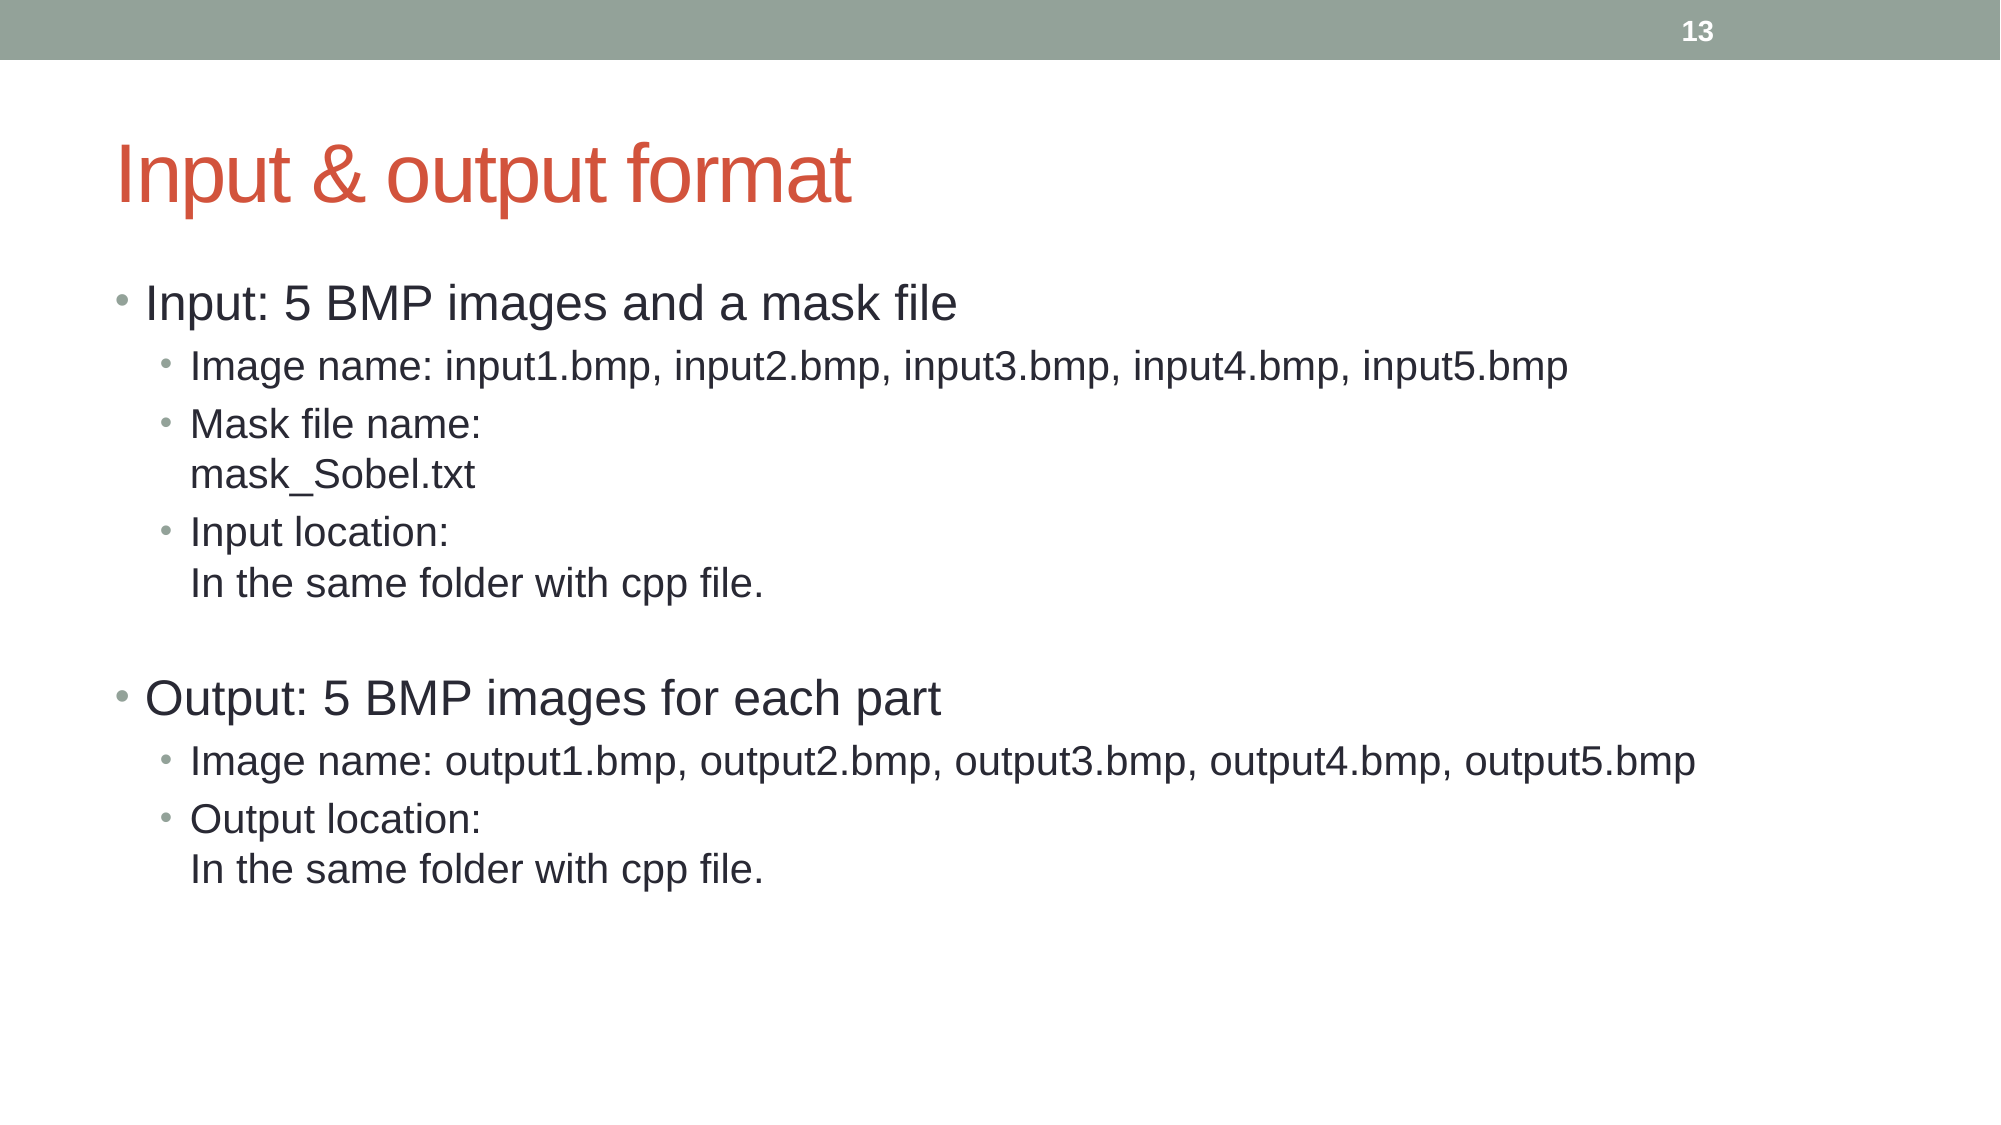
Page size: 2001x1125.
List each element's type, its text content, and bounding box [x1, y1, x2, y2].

title Input & output format [99, 87, 1900, 250]
slide_number <number> [1666, 3, 1900, 57]
list Input: 5 BMP images and a mask file Image name: input1.bmp, input2.bmp, input3.bmp, input4.bmp, input5.bmp Mask file name: mask_Sobel.txt Input location: In the same folder with cpp file. Output: 5 BMP images for each part Image name: output1.bmp, output2.bmp, output3.bmp, output4.bmp, output5.bmp Output location: In the same folder with cpp file. [99, 262, 1900, 1099]
